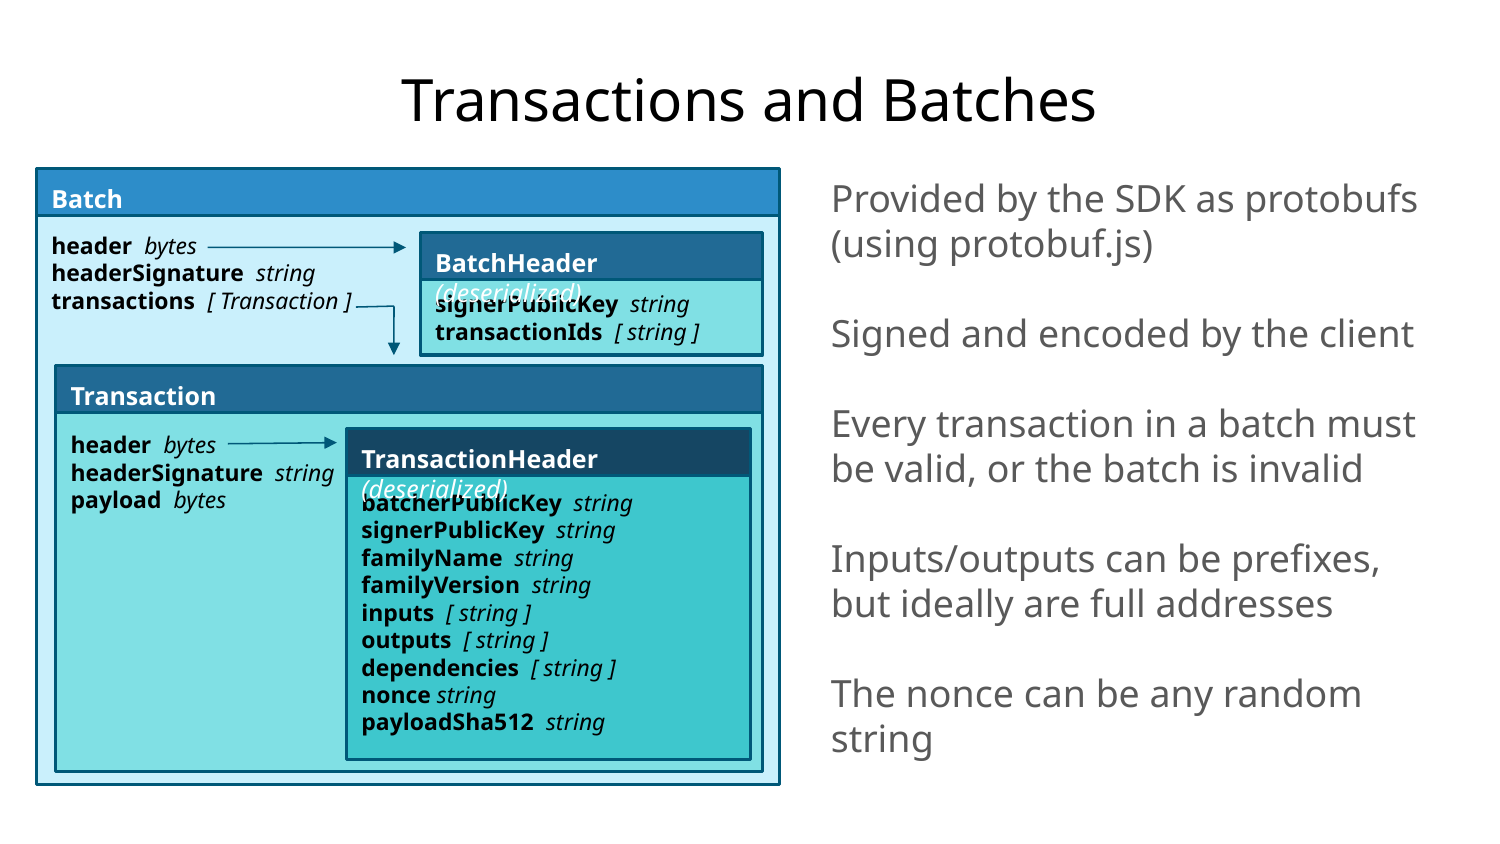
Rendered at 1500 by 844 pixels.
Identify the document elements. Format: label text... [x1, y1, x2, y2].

text_box Transaction [55, 365, 763, 413]
text_box TransactionHeader (deserialized) [346, 428, 751, 476]
text_box signerPublicKey string transactionIds [ string ] [420, 280, 763, 355]
text_box batcherPublicKey string signerPublicKey string familyName string familyVersion string inputs [ string ] outputs [ string ] dependencies [ string ] nonce string payloadSha512 string [346, 476, 751, 760]
title Transactions and Batches [51, 47, 1449, 142]
text_box Batch [36, 168, 780, 216]
list Provided by the SDK as protobufs (using protobuf.js) Signed and encoded by the client Every transaction in a batch must be valid, or the batch is invalid Inputs/outputs can be prefixes, but ideally are full addresses The nonce can be any random string [815, 160, 1459, 777]
text_box BatchHeader (deserialized) [420, 232, 763, 280]
text_box header bytes headerSignature string transactions [ Transaction ] [36, 216, 780, 785]
text_box header bytes headerSignature string payload bytes [55, 413, 763, 772]
